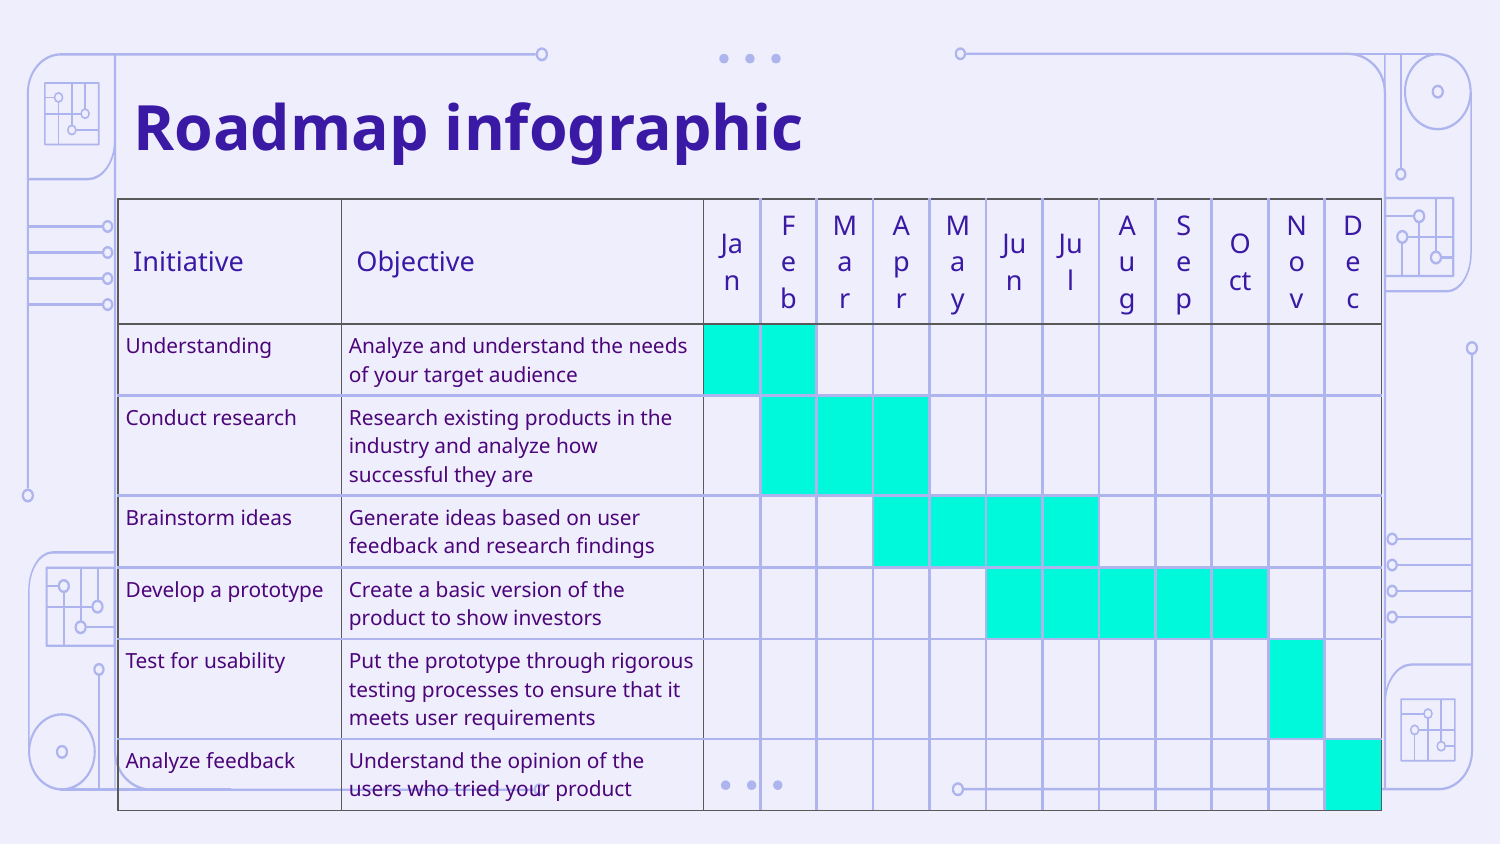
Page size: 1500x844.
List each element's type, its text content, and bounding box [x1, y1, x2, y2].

table_cell Test for usability [119, 640, 341, 738]
table_cell [762, 569, 815, 638]
table_cell Develop a prototype [119, 569, 341, 638]
table_header Jun [987, 200, 1041, 323]
table_cell [987, 569, 1041, 638]
table_cell [1270, 497, 1323, 566]
table_header Apr [874, 200, 928, 323]
table_cell [1157, 397, 1210, 494]
table_cell [874, 397, 928, 494]
table_cell [874, 497, 928, 566]
table_cell [931, 325, 985, 394]
table_header Jan [704, 200, 759, 323]
table_header Initiative [119, 200, 341, 323]
table_cell [1270, 325, 1323, 394]
table_cell [1044, 497, 1098, 566]
table_cell [818, 569, 872, 638]
table_cell [1326, 740, 1381, 810]
table_cell [818, 497, 872, 566]
table_header Mar [818, 200, 872, 323]
table_cell [1213, 640, 1267, 738]
table_cell [931, 397, 985, 494]
table_cell [1157, 740, 1210, 810]
table_cell [1213, 397, 1267, 494]
table_header Aug [1100, 200, 1154, 323]
table_cell [704, 569, 759, 638]
table_cell [1157, 497, 1210, 566]
table_cell [1157, 325, 1210, 394]
table_cell [762, 640, 815, 738]
table_cell [1270, 569, 1323, 638]
table_cell [1326, 397, 1381, 494]
table_cell Analyze feedback [119, 740, 341, 810]
table_cell [1100, 325, 1154, 394]
table_cell Brainstorm ideas [119, 497, 341, 566]
table_cell [1213, 569, 1267, 638]
table_cell [762, 397, 815, 494]
table_cell [931, 740, 985, 810]
table_cell [874, 569, 928, 638]
table_cell [931, 640, 985, 738]
table_cell [1044, 325, 1098, 394]
table_cell Put the prototype through rigorous testing processes to ensure that it meets user requirements [342, 640, 703, 738]
table_cell Generate ideas based on user feedback and research findings [342, 497, 703, 566]
table_header Jul [1044, 200, 1098, 323]
table_cell [704, 497, 759, 566]
table_cell Create a basic version of the product to show investors [342, 569, 703, 638]
table_cell [818, 397, 872, 494]
table_cell [1044, 640, 1098, 738]
table_cell [762, 740, 815, 810]
table_header Nov [1270, 200, 1323, 323]
table_cell [1157, 640, 1210, 738]
table_cell [1044, 569, 1098, 638]
table_cell [987, 740, 1041, 810]
table_cell [1044, 397, 1098, 494]
table_cell [704, 640, 759, 738]
table_cell [1100, 397, 1154, 494]
table_cell [987, 640, 1041, 738]
table_cell [1044, 740, 1098, 810]
table_cell [1213, 325, 1267, 394]
table_cell [818, 640, 872, 738]
table_cell [1213, 497, 1267, 566]
table_cell [1270, 740, 1323, 810]
table_cell [987, 397, 1041, 494]
table_cell [874, 640, 928, 738]
table_cell [762, 325, 815, 394]
table_cell [987, 497, 1041, 566]
table_header Sep [1157, 200, 1210, 323]
table_cell [1270, 397, 1323, 494]
table_cell [874, 740, 928, 810]
table_cell Understand the opinion of the users who tried your product [342, 740, 703, 810]
table_cell [1100, 740, 1154, 810]
table_cell [704, 325, 759, 394]
table_header Objective [342, 200, 703, 323]
table_cell [1157, 569, 1210, 638]
title Roadmap infographic [118, 72, 1382, 167]
table_header May [931, 200, 985, 323]
table_cell [818, 325, 872, 394]
table_cell [931, 569, 985, 638]
table_cell [1100, 640, 1154, 738]
table_header Oct [1213, 200, 1267, 323]
table_header Feb [762, 200, 815, 323]
table_cell Analyze and understand the needs of your target audience [342, 325, 703, 394]
table_cell [704, 740, 759, 810]
table_cell [704, 397, 759, 494]
table_cell [1326, 325, 1381, 394]
table_cell [1100, 497, 1154, 566]
table_cell Conduct research [119, 397, 341, 494]
table_cell [931, 497, 985, 566]
table_cell Research existing products in the industry and analyze how successful they are [342, 397, 703, 494]
table_cell [1270, 640, 1323, 738]
table_cell [874, 325, 928, 394]
table_cell [1326, 640, 1381, 738]
table_cell [987, 325, 1041, 394]
table_cell [1213, 740, 1267, 810]
table_cell [1326, 497, 1381, 566]
table_cell [1326, 569, 1381, 638]
table_header Dec [1326, 200, 1381, 323]
table_cell [1100, 569, 1154, 638]
table_cell Understanding [119, 325, 341, 394]
table_cell [818, 740, 872, 810]
table_cell [762, 497, 815, 566]
